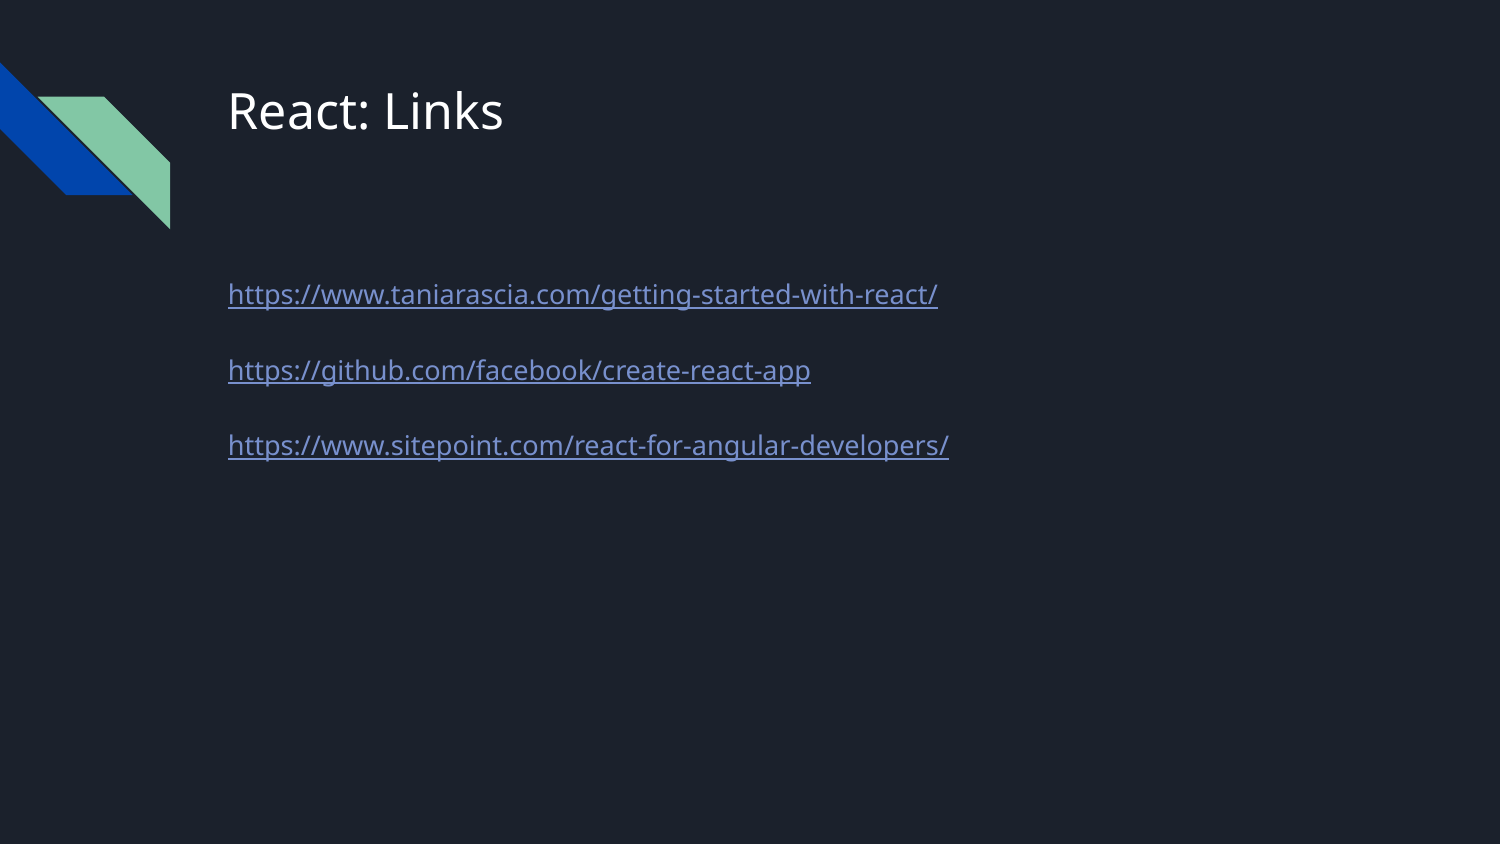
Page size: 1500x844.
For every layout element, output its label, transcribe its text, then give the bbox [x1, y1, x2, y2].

title React: Links [212, 64, 1368, 215]
list https://www.taniarascia.com/getting-started-with-react/ https://github.com/facebook/create-react-app https://www.sitepoint.com/react-for-angular-developers/ [212, 257, 1368, 735]
